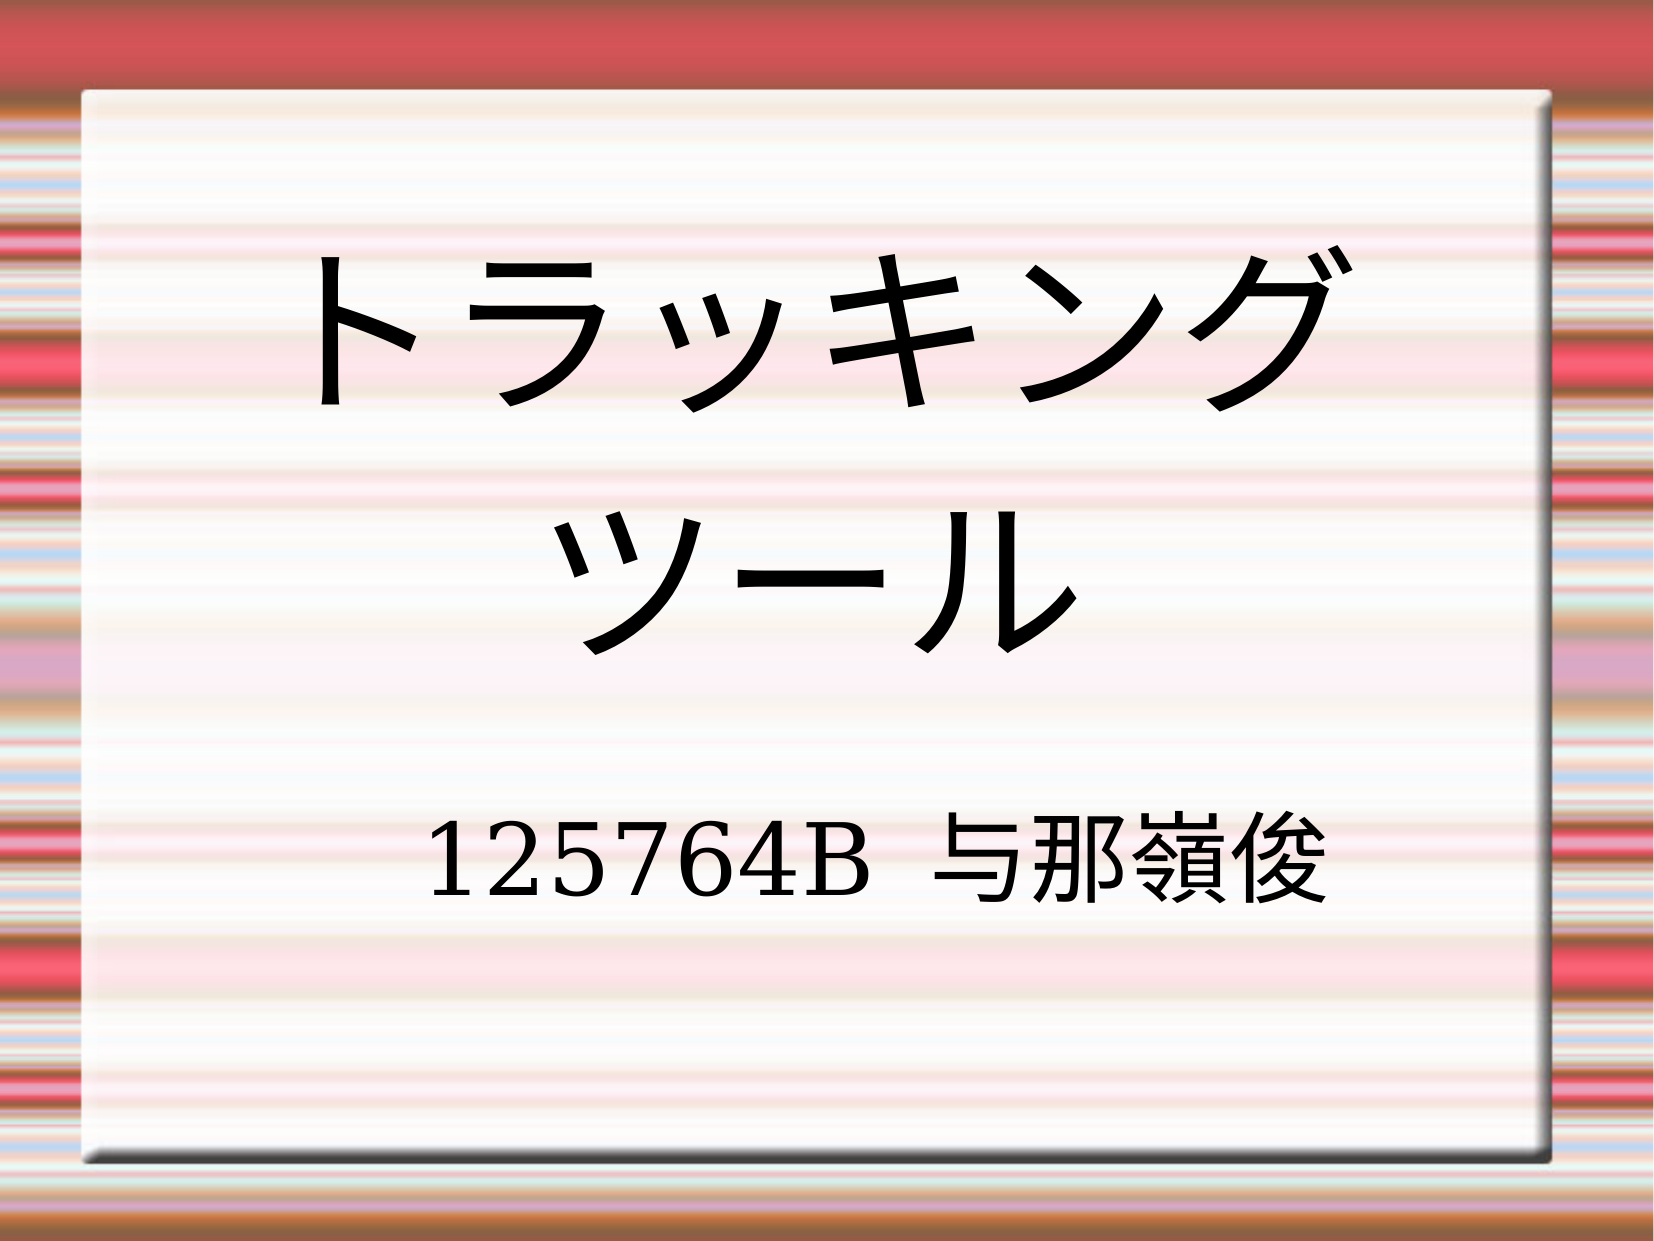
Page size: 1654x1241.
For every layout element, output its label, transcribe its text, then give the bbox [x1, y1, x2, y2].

picture [0, 0, 1654, 1241]
text_box 125764B 与那嶺俊 [405, 795, 1306, 927]
title トラッキングツール [105, 270, 1518, 637]
